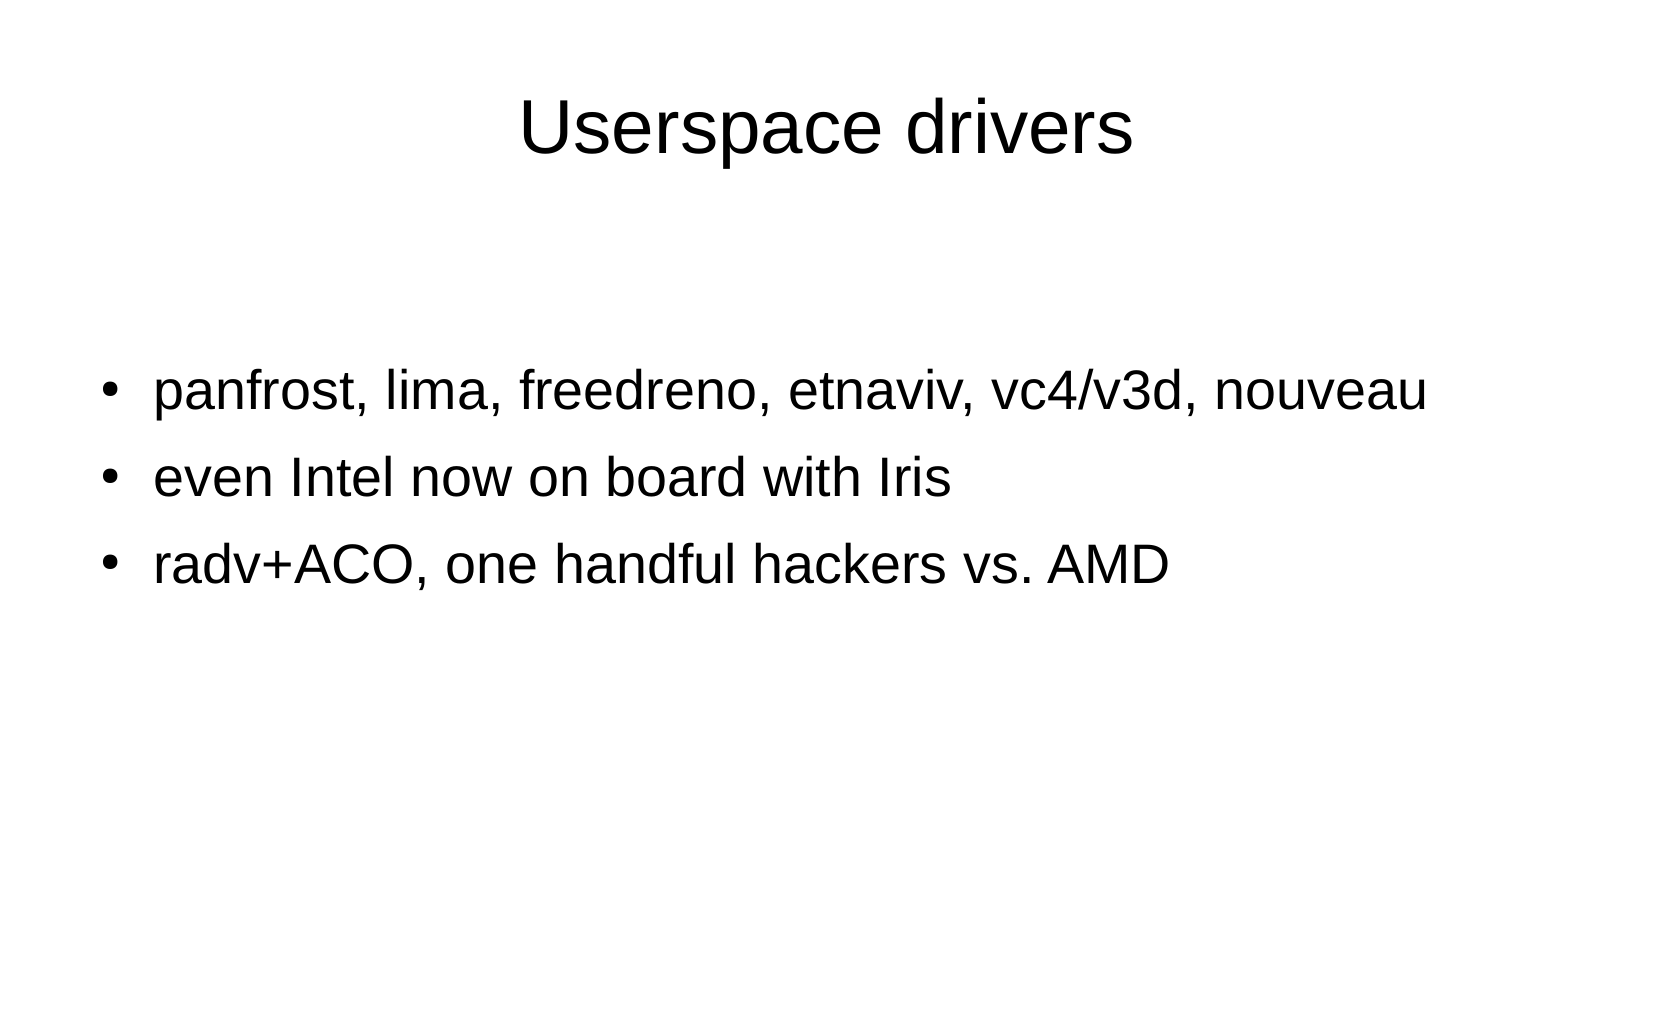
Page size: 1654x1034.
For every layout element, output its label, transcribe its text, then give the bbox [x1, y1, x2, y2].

title Userspace drivers [82, 41, 1571, 214]
list panfrost, lima, freedreno, etnaviv, vc4/v3d, nouveau even Intel now on board with Iris radv+ACO, one handful hackers vs. AMD [82, 359, 1571, 851]
